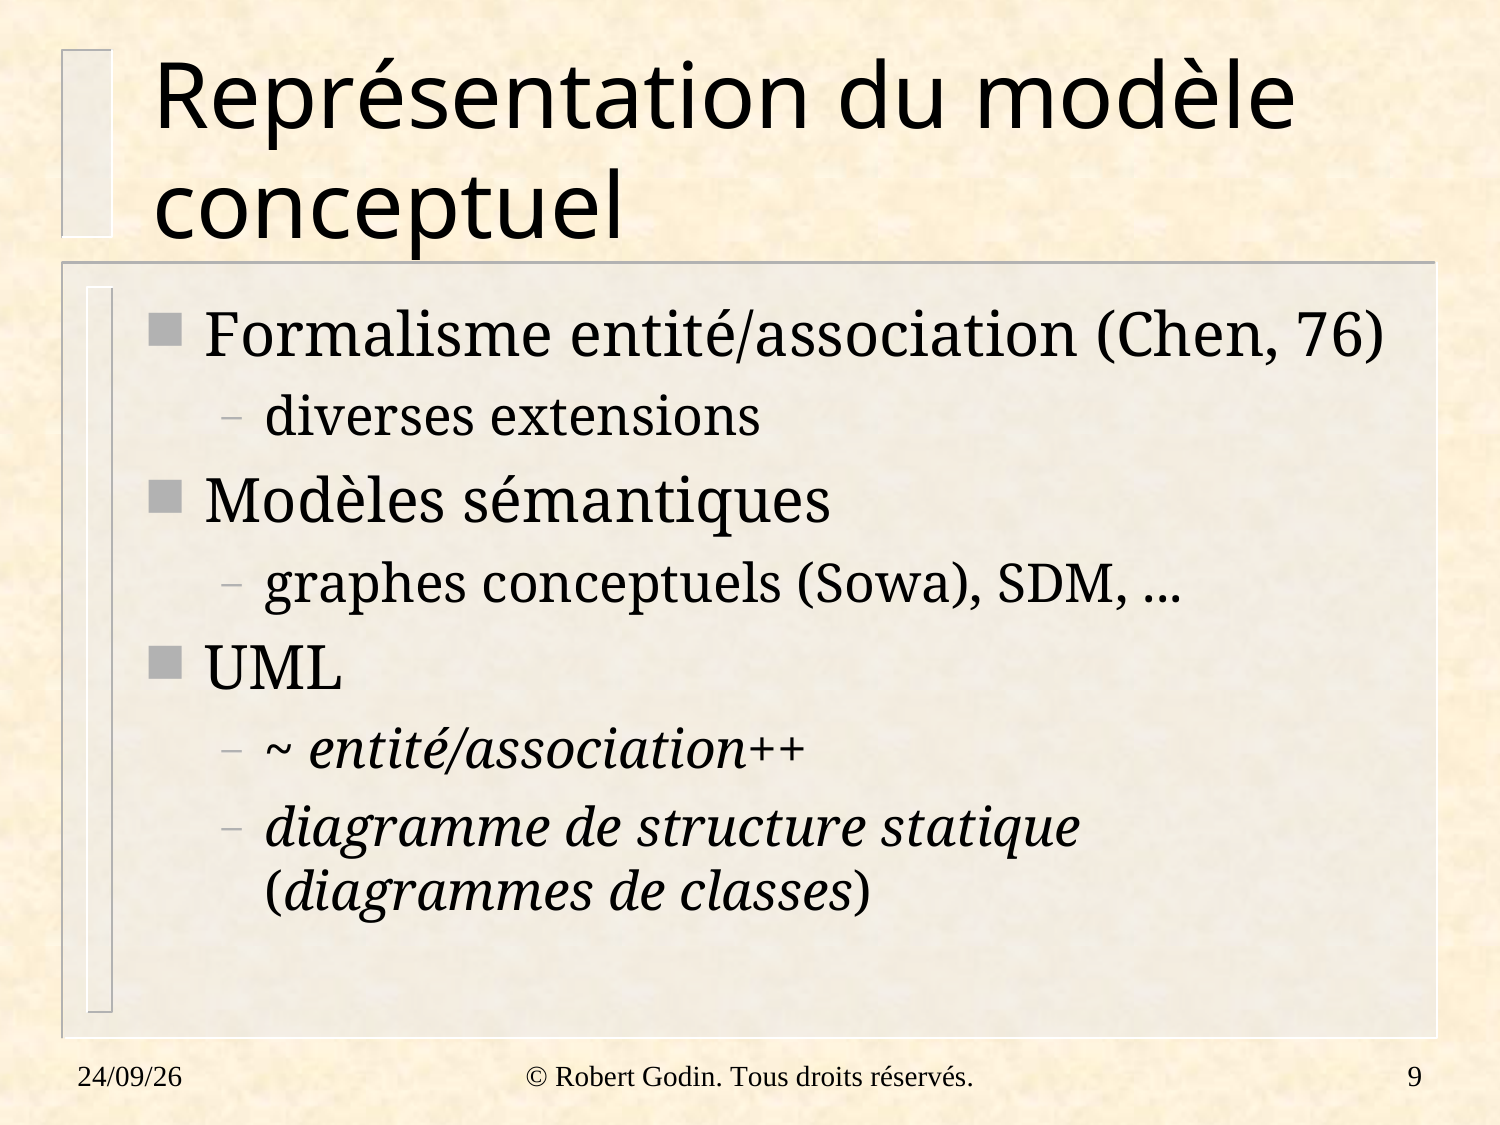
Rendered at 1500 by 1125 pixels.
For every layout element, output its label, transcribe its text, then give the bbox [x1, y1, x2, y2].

list Formalisme entité/association (Chen, 76) diverses extensions Modèles sémantiques graphes conceptuels (Sowa), SDM, ... UML ~ entité/association++ diagramme de structure statique (diagrammes de classes) [137, 287, 1413, 963]
text_box © Robert Godin. Tous droits réservés. [512, 1037, 988, 1113]
title Représentation du modèle conceptuel [137, 56, 1413, 238]
text_box 31/05/21 [62, 1037, 376, 1113]
picture [0, 0, 1500, 1125]
text_box <number> [1125, 1037, 1438, 1113]
